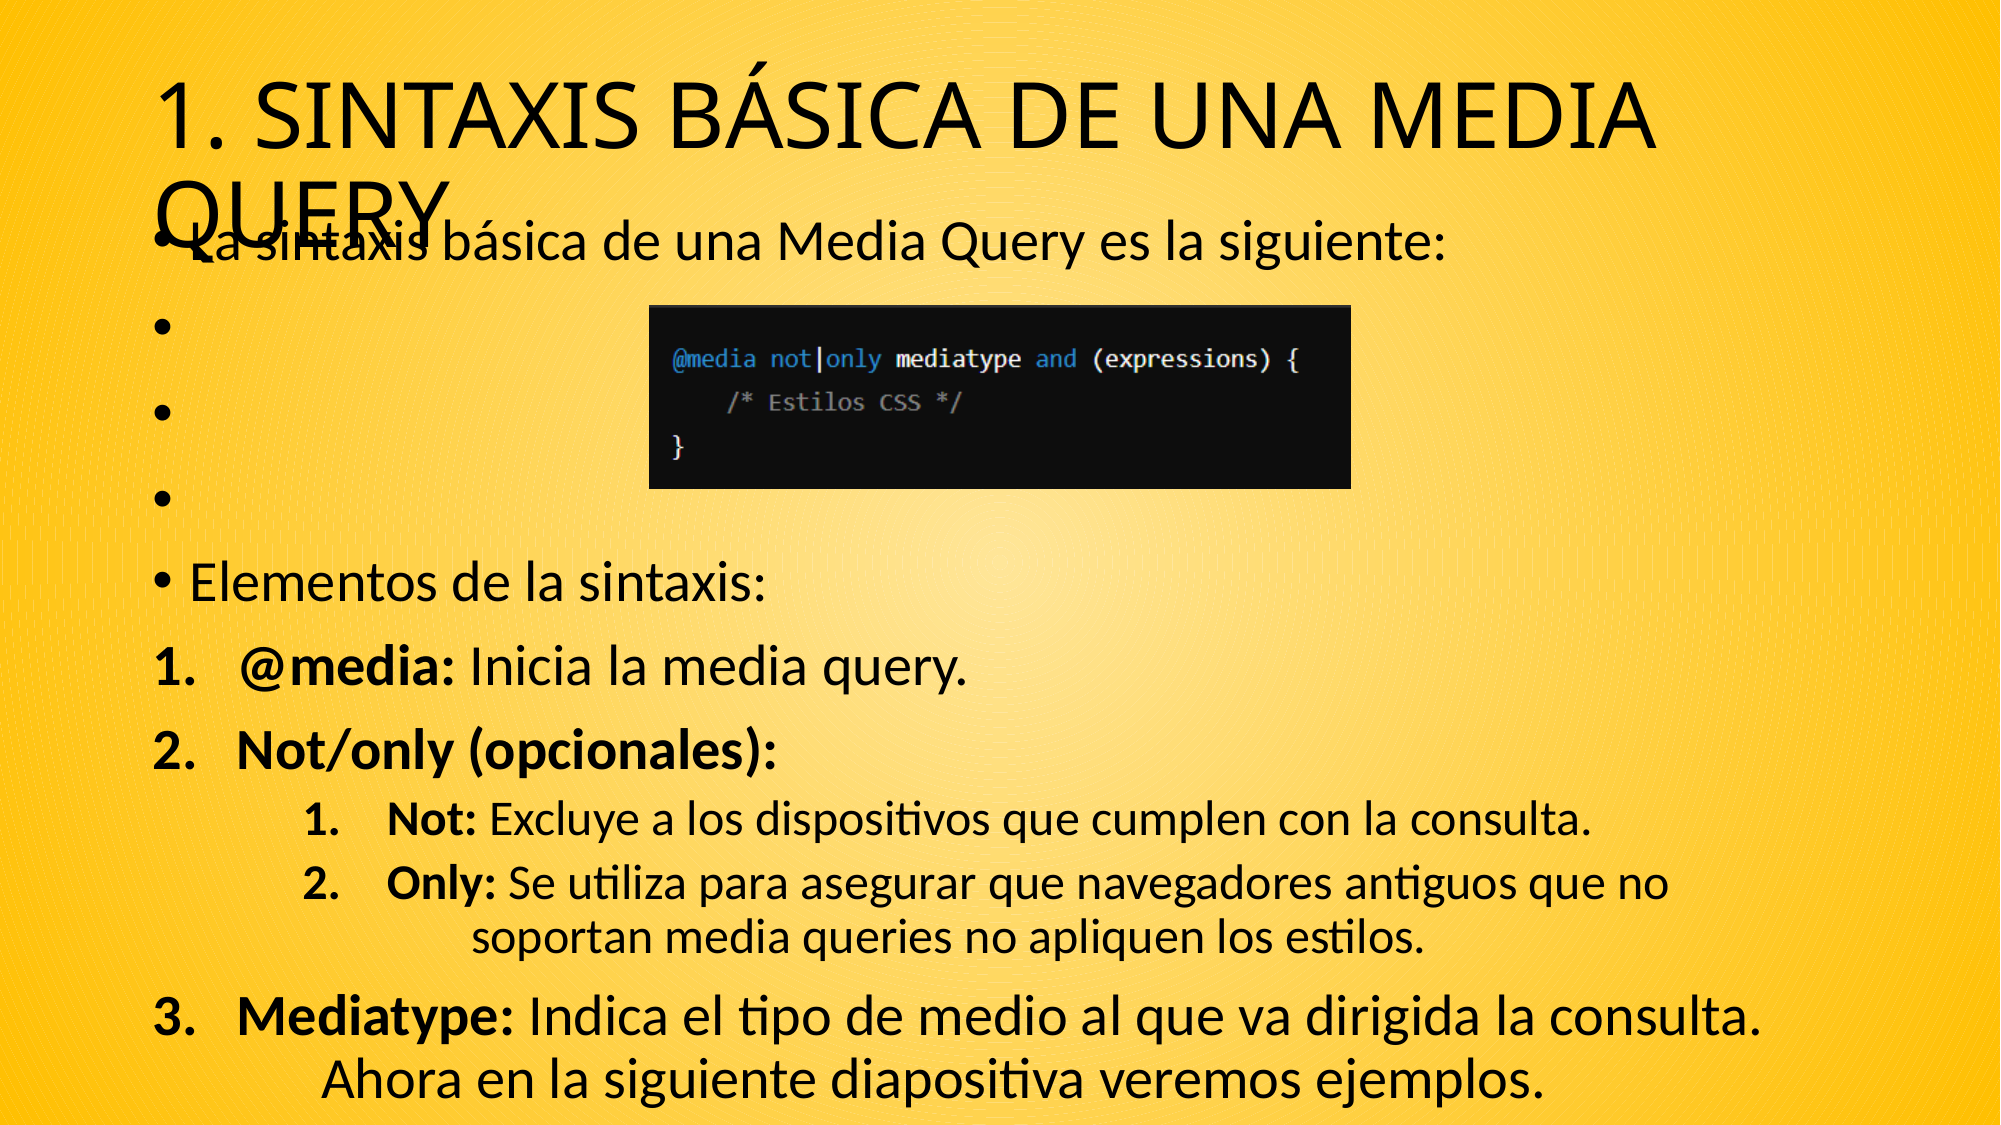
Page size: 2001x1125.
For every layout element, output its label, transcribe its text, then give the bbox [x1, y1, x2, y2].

picture [649, 305, 1351, 489]
list La sintaxis básica de una Media Query es la siguiente: Elementos de la sintaxis: @media: Inicia la media query. Not/only (opcionales): Not: Excluye a los dispositivos que cumplen con la consulta. Only: Se utiliza para asegurar que navegadores antiguos que no soportan media queries no apliquen los estilos. Mediatype: Indica el tipo de medio al que va dirigida la consulta. Ahora en la siguiente diapositiva veremos ejemplos. [137, 202, 1863, 1125]
title 1. SINTAXIS BÁSICA DE UNA MEDIA QUERY [137, 59, 1863, 202]
